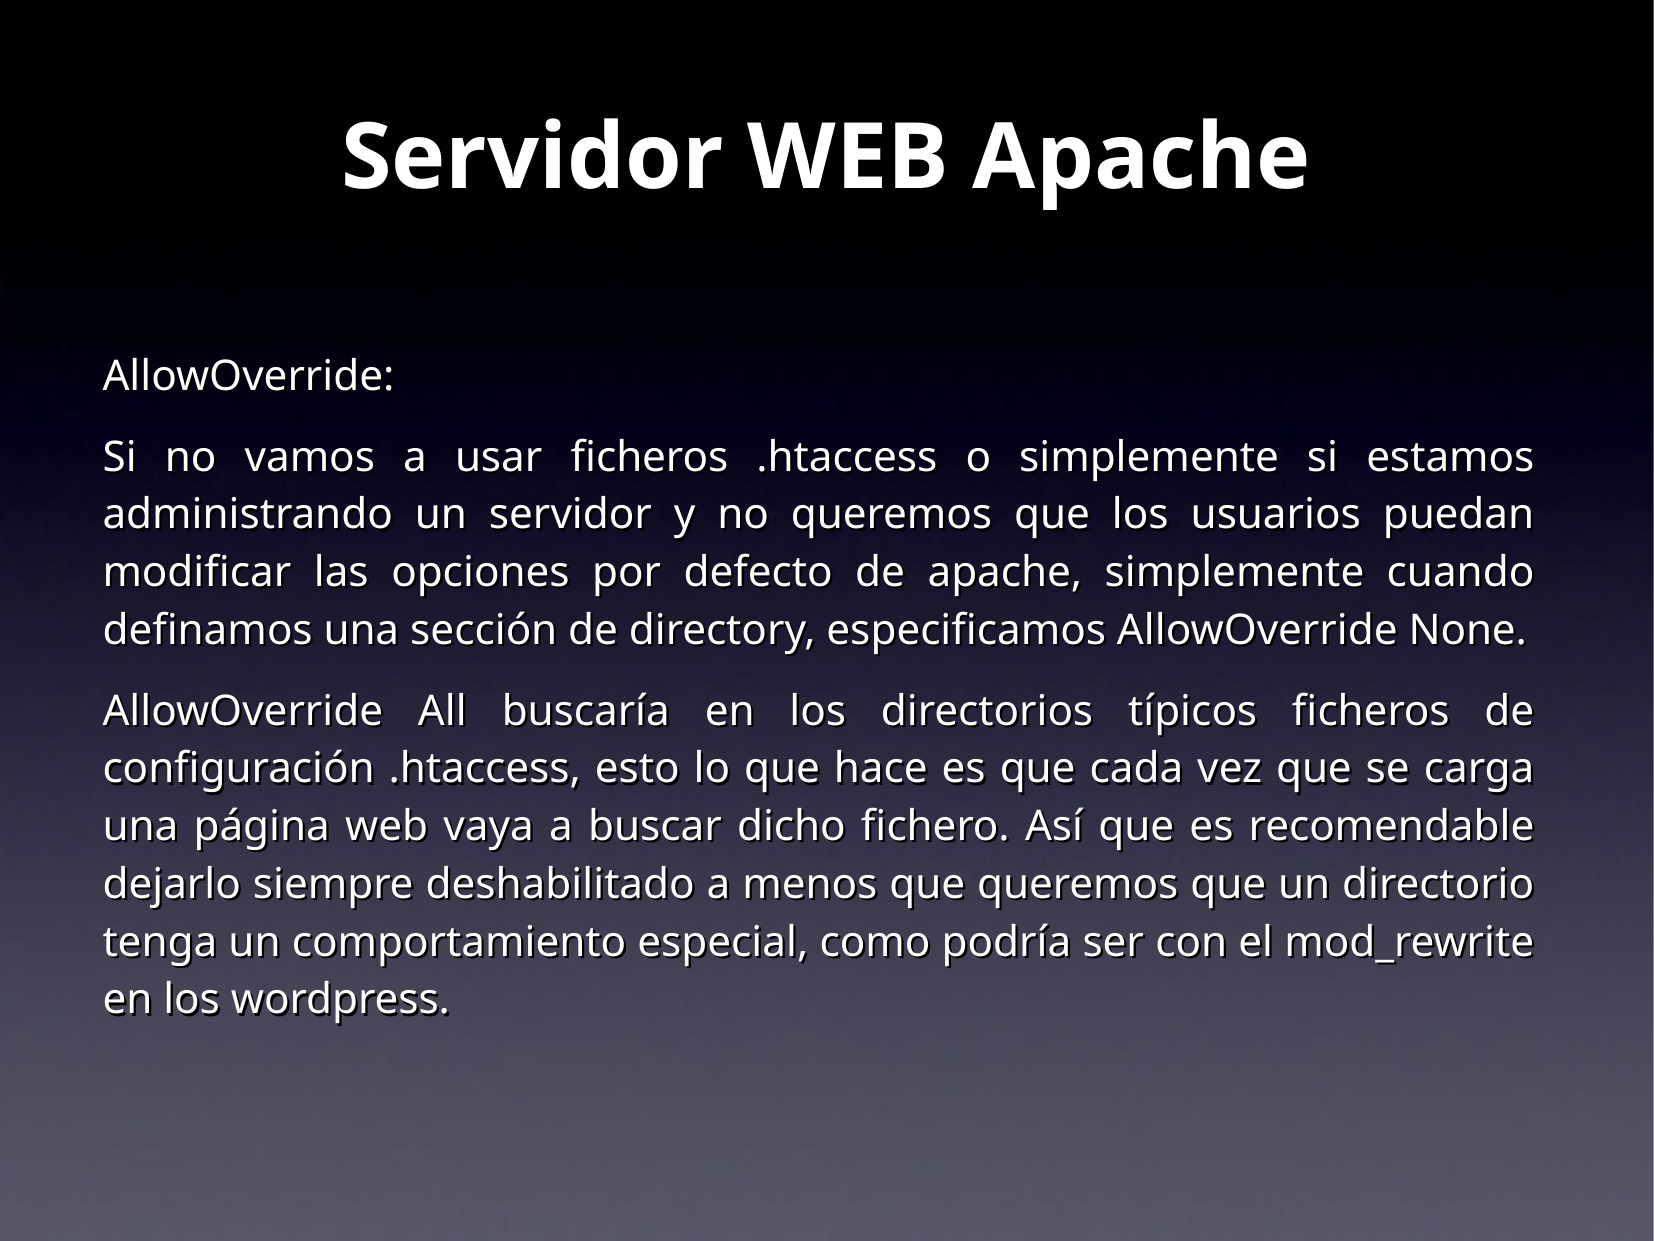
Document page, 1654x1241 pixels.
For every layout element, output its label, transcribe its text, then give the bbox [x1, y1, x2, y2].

title Servidor WEB Apache [82, 49, 1571, 257]
picture [0, 0, 1654, 1241]
list AllowOverride: Si no vamos a usar ficheros .htaccess o simplemente si estamos administrando un servidor y no queremos que los usuarios puedan modificar las opciones por defecto de apache, simplemente cuando definamos una sección de directory, especificamos AllowOverride None. AllowOverride All buscaría en los directorios típicos ficheros de configuración .htaccess, esto lo que hace es que cada vez que se carga una página web vaya a buscar dicho fichero. Así que es recomendable dejarlo siempre deshabilitado a menos que queremos que un directorio tenga un comportamiento especial, como podría ser con el mod_rewrite en los wordpress. [47, 345, 1536, 1065]
